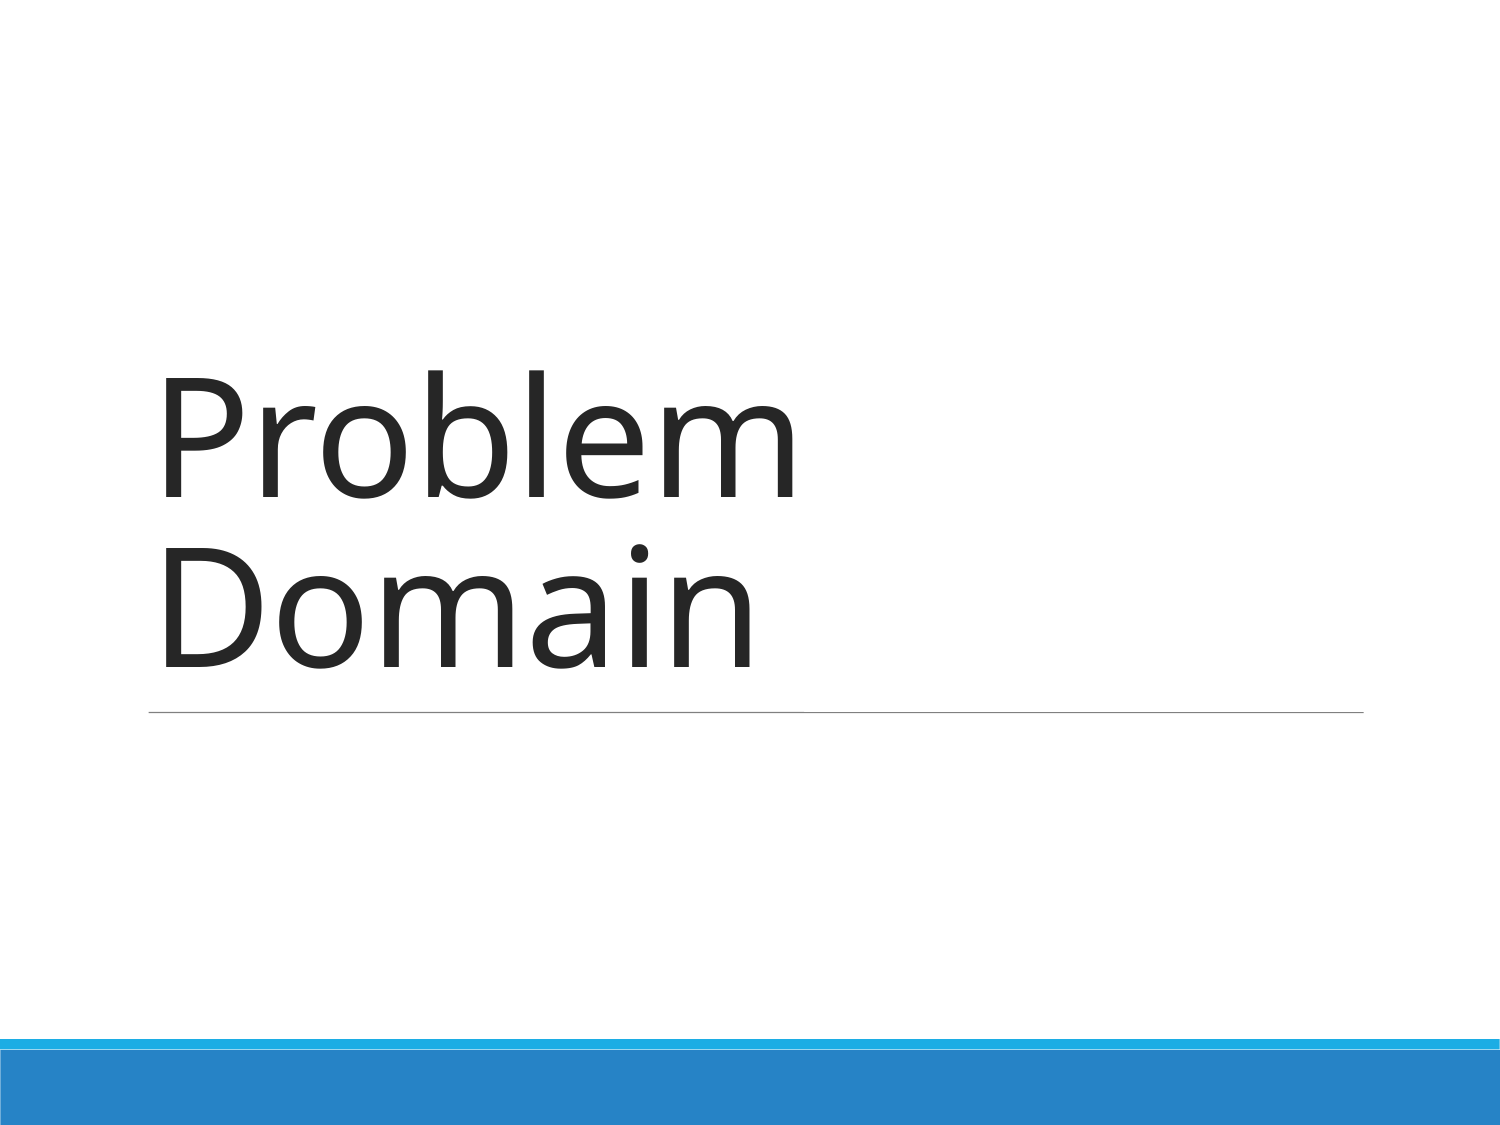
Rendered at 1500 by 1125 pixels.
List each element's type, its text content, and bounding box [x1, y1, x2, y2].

title Problem Domain [135, 124, 1373, 710]
